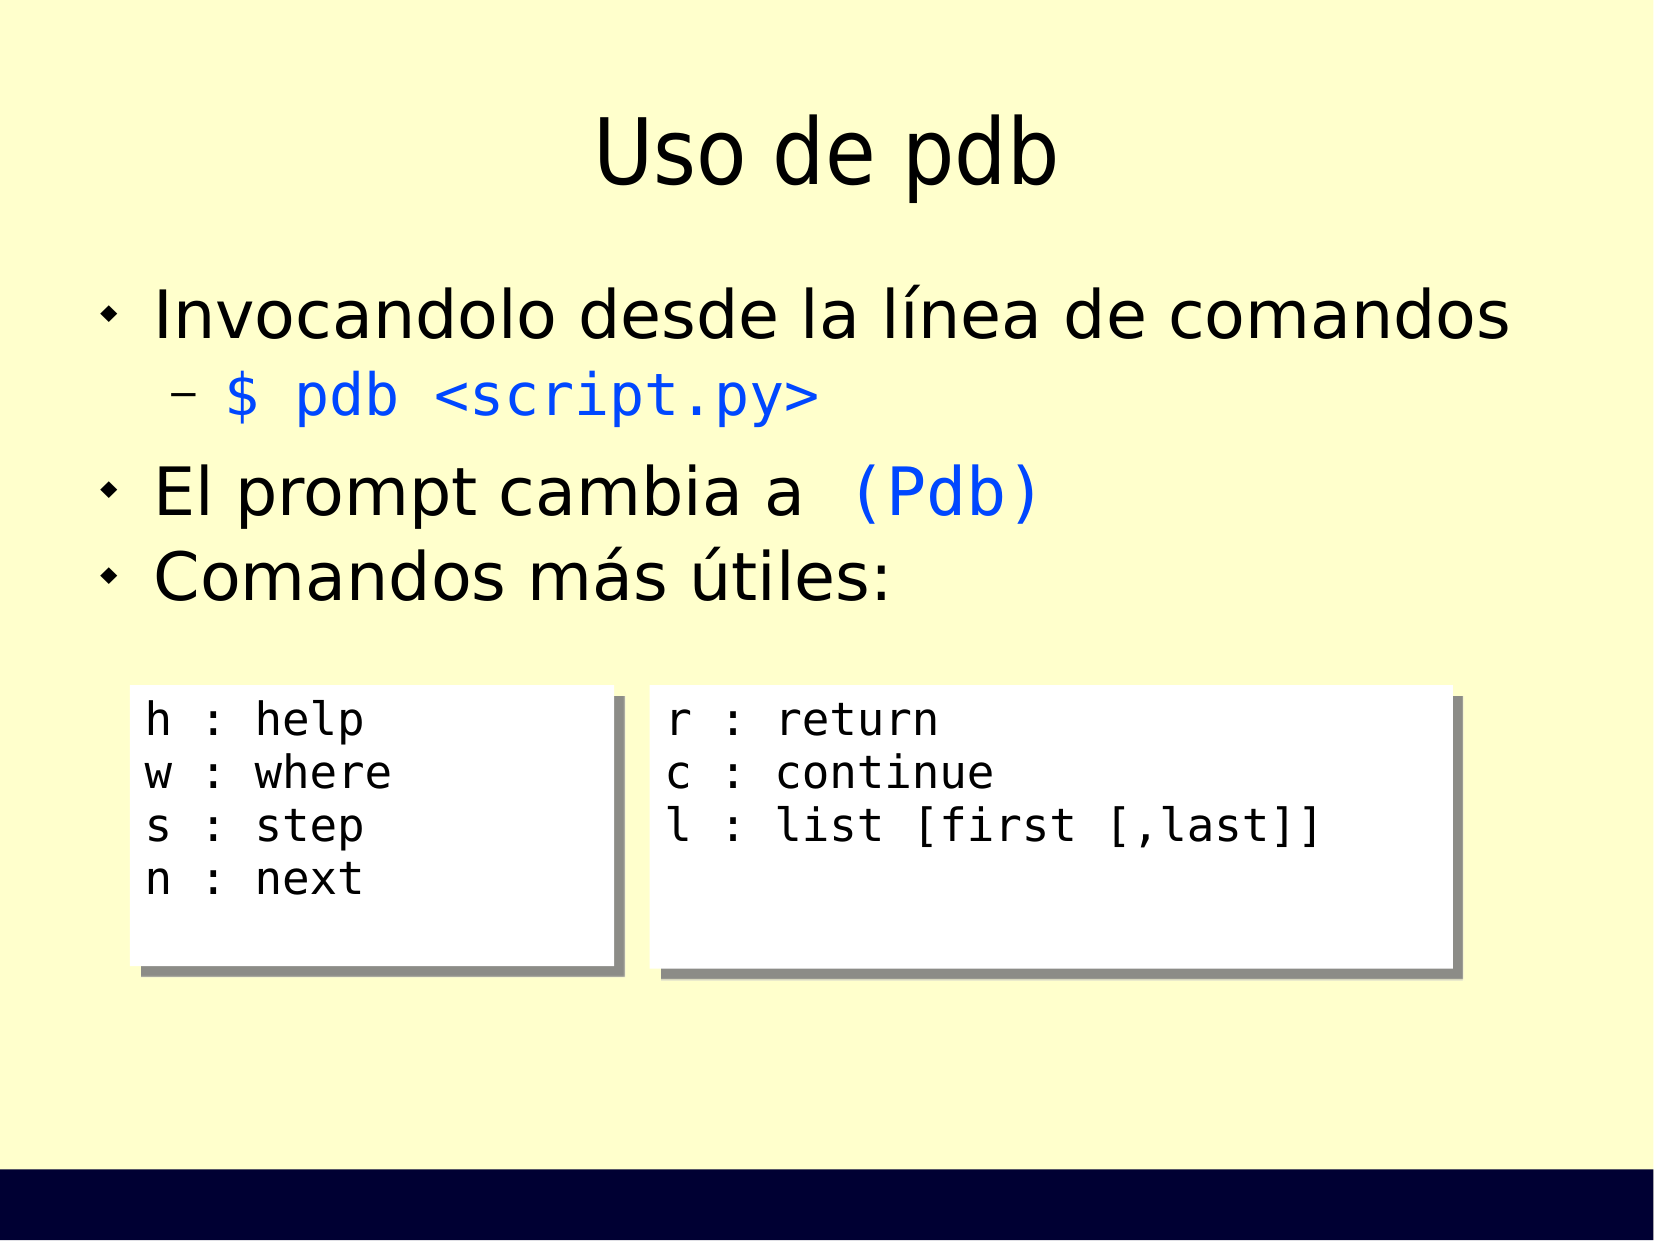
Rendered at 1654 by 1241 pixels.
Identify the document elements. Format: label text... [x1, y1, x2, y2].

title Uso de pdb [82, 49, 1571, 257]
text_box r : return c : continue l : list [first [,last]] [649, 685, 1453, 969]
list Invocandolo desde la línea de comandos $ pdb <script.py> El prompt cambia a (Pdb) Comandos más útiles: [82, 254, 1538, 638]
text_box h : help w : where s : step n : next [129, 685, 615, 967]
